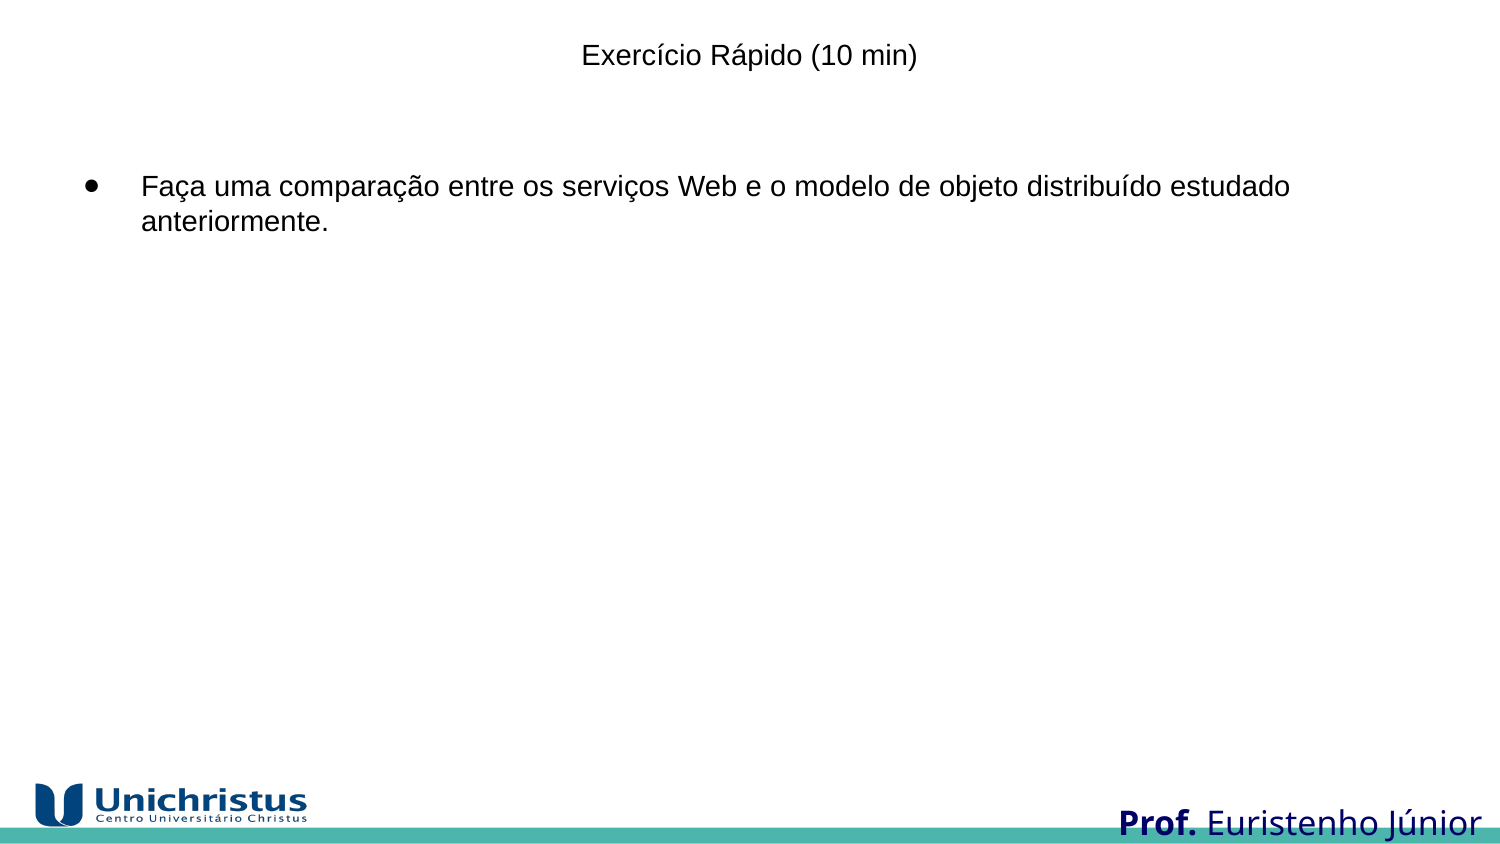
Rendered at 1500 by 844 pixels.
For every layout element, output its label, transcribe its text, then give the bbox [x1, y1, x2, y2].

list Faça uma comparação entre os serviços Web e o modelo de objeto distribuído estudado anteriormente. [51, 152, 1449, 750]
picture [31, 781, 311, 828]
title Exercício Rápido (10 min) [51, 20, 1449, 137]
text_box Prof. Euristenho Júnior [1103, 791, 1500, 844]
